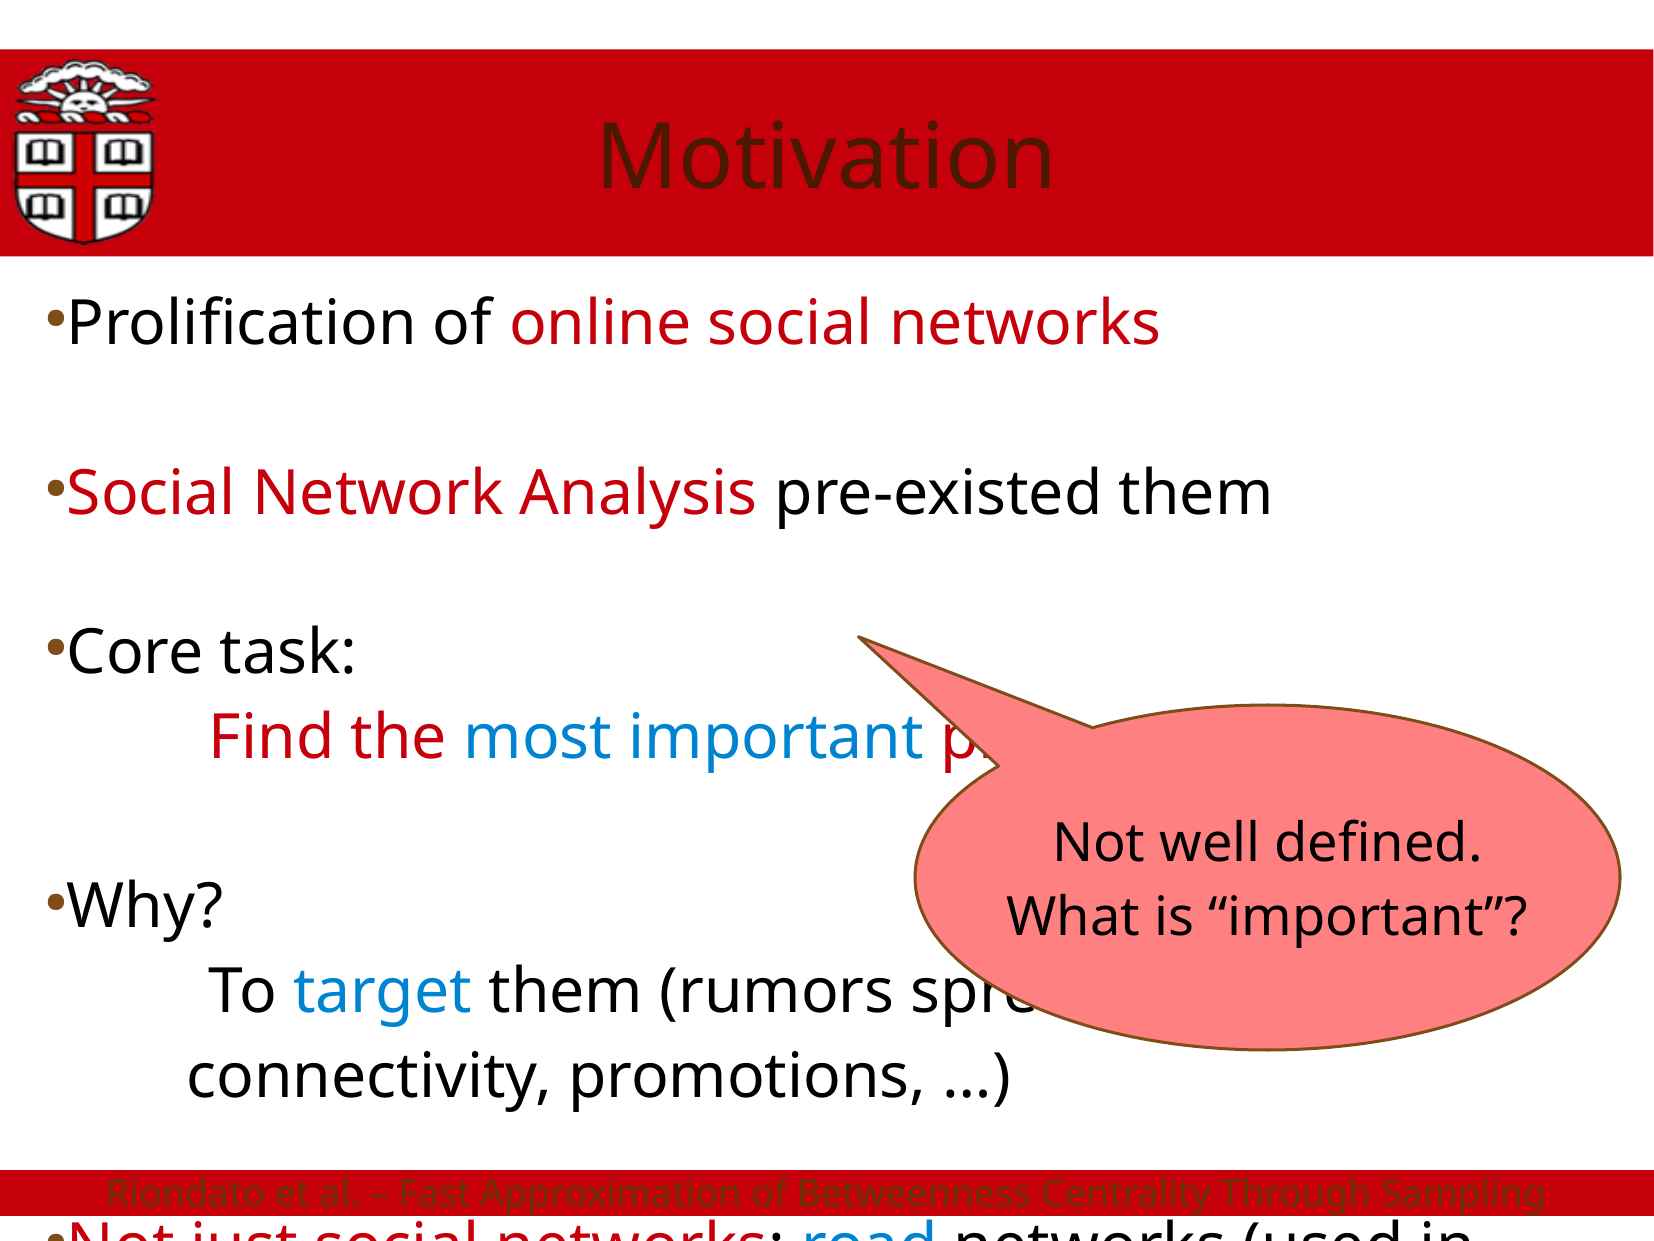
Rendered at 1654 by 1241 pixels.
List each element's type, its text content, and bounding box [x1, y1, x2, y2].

text_box Riondato et al. – Fast Approximation of Betweenness Centrality Through Sampling [0, 1170, 1654, 1216]
text_box Prolification of online social networks Social Network Analysis pre-existed them Core task: Find the most important players Why? To target them (rumors spreading, connectivity, promotions, …) Not just social networks: road networks (used in GPS navs), computer networks (Autonomous Systems), protein networks [30, 270, 1621, 1170]
picture [11, 59, 158, 245]
text_box Not well defined. What is “important”? [858, 636, 1621, 1051]
title Motivation [0, 49, 1654, 257]
